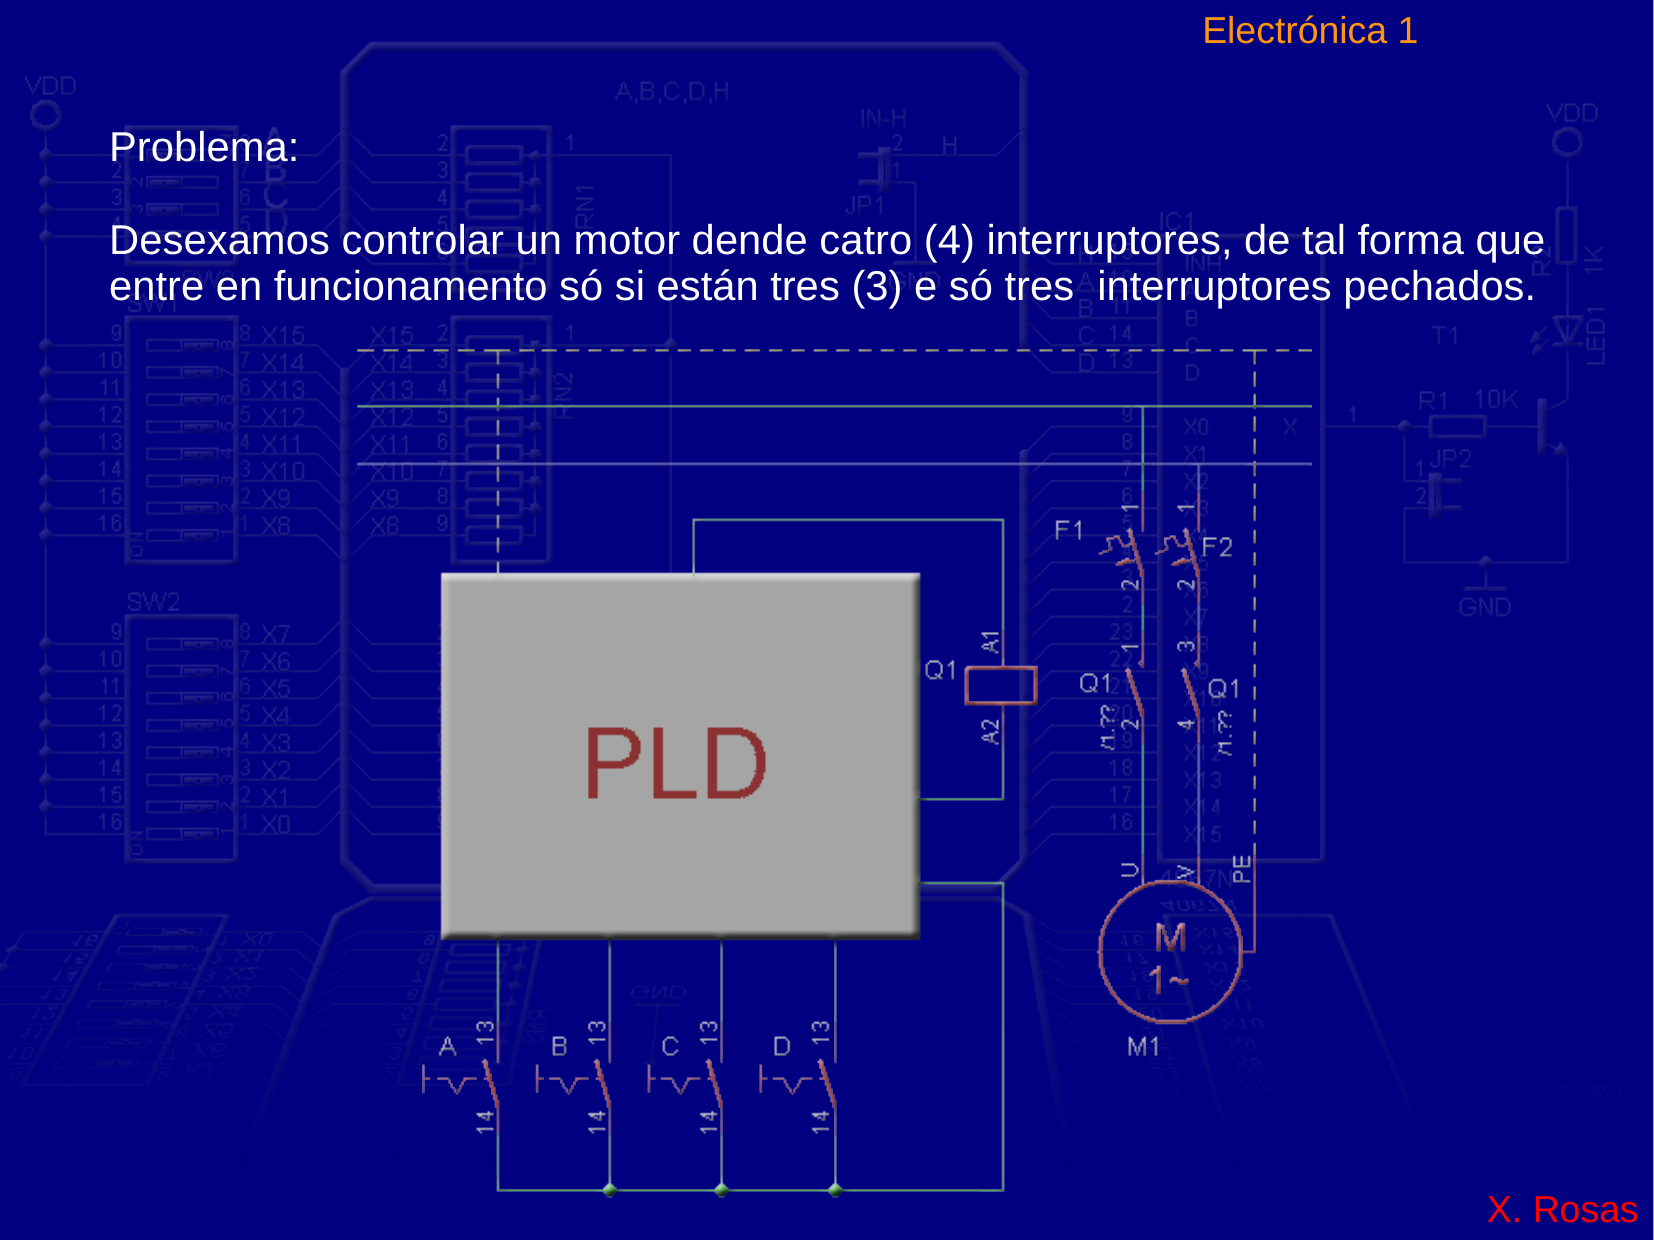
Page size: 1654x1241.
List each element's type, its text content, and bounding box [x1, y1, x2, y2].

text_box Problema: Desexamos controlar un motor dende catro (4) interruptores, de tal forma que entre en funcionamento só si están tres (3) e só tres interruptores pechados. [94, 116, 1571, 361]
picture [0, 0, 1654, 1241]
text_box X. Rosas [1472, 1181, 1654, 1239]
text_box Electrónica 1 [1187, 2, 1654, 60]
